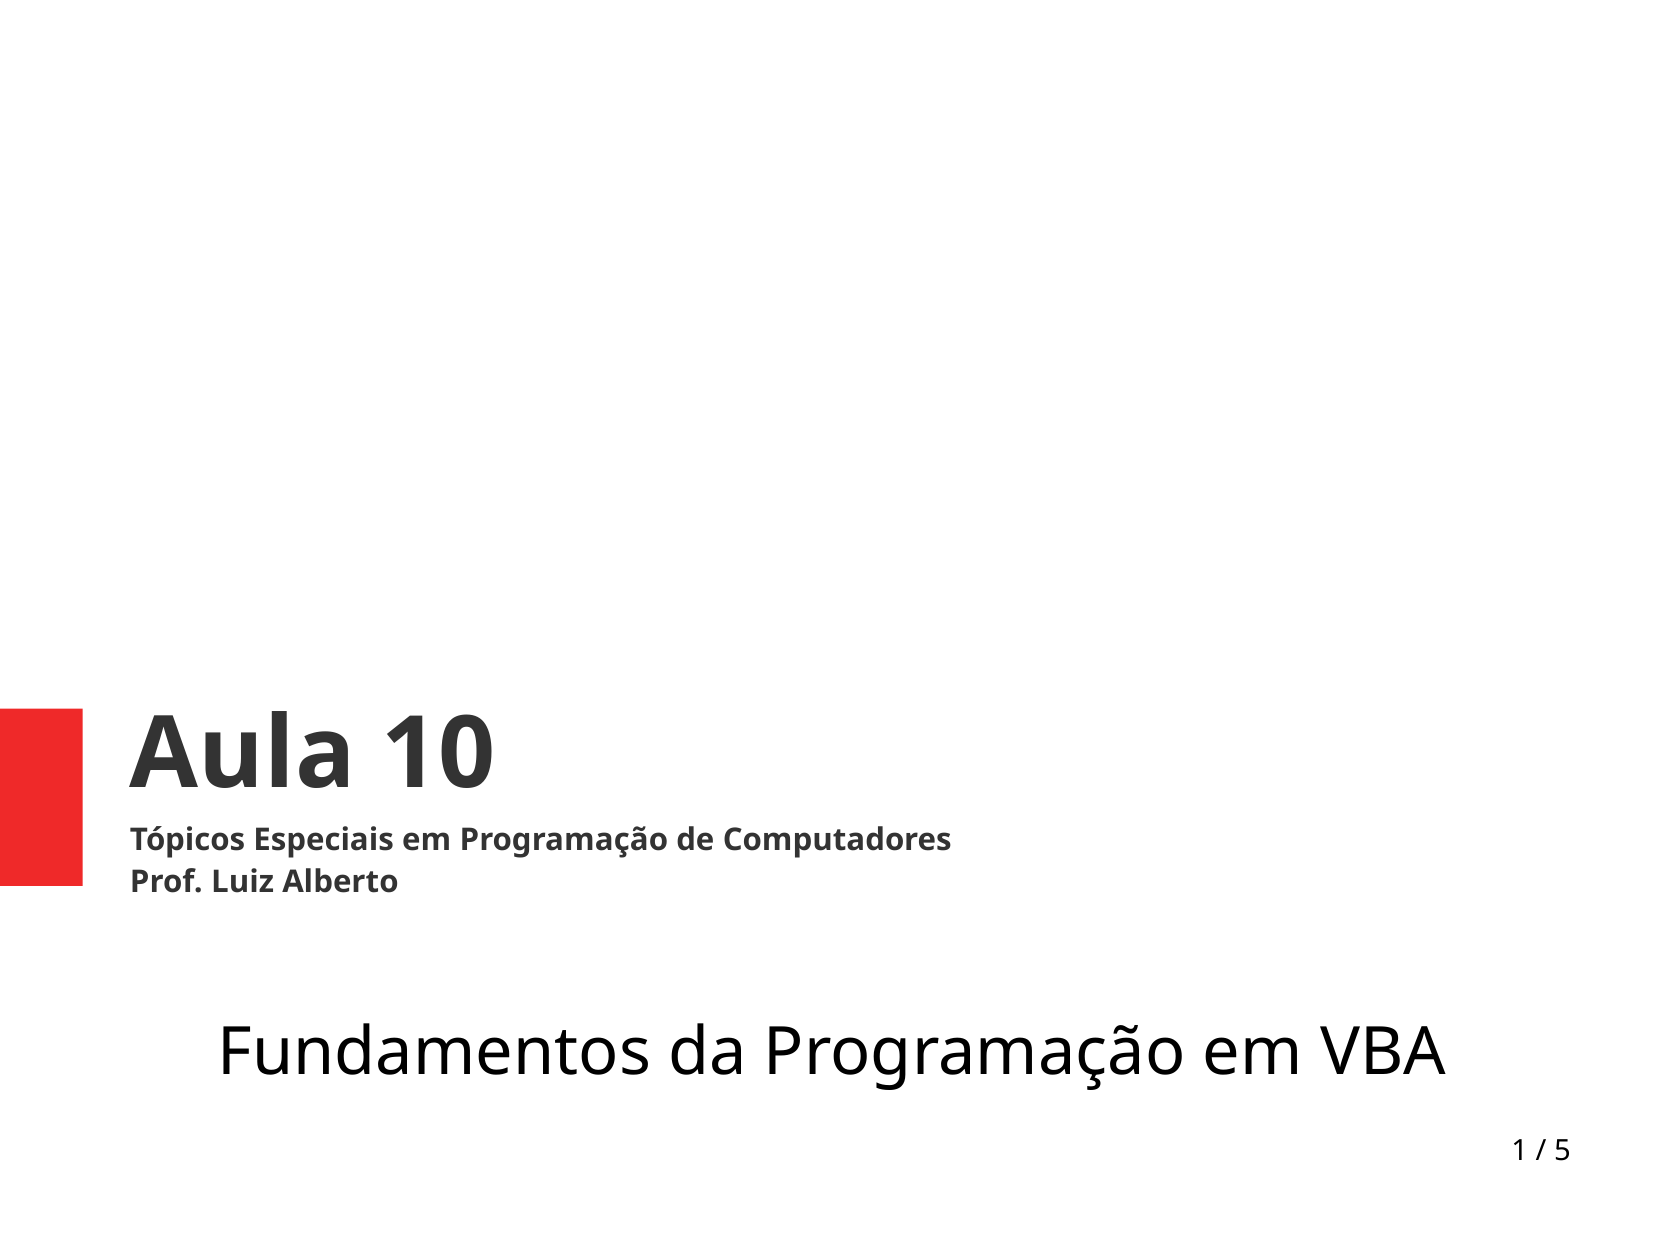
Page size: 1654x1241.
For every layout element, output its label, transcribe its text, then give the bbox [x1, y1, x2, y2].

subtitle Fundamentos da Programação em VBA [129, 968, 1536, 1130]
title Aula 10 Tópicos Especiais em Programação de Computadores Prof. Luiz Alberto [129, 655, 1536, 928]
